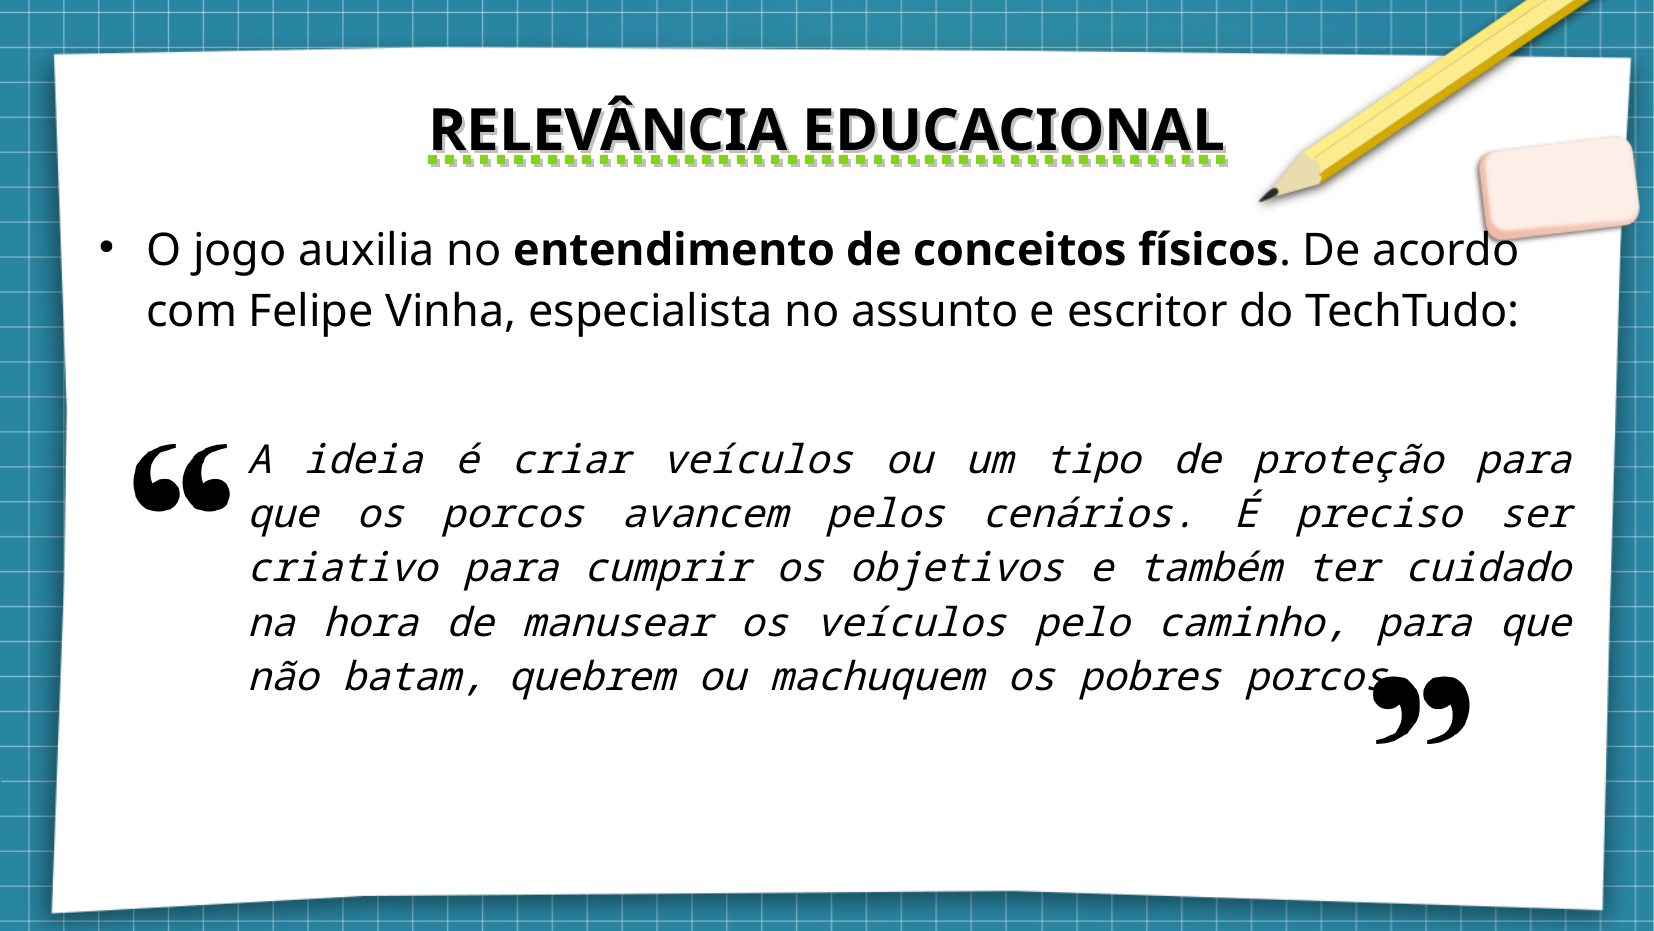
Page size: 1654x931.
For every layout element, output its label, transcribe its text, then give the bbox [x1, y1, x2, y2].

list A ideia é criar veículos ou um tipo de proteção para que os porcos avancem pelos cenários. É preciso ser criativo para cumprir os objetivos e também ter cuidado na hora de manusear os veículos pelo caminho, para que não batam, quebrem ou machuquem os pobres porcos. [82, 430, 1571, 759]
title Relevância educacional [82, 50, 1571, 206]
list O jogo auxilia no entendimento de conceitos físicos. De acordo com Felipe Vinha, especialista no assunto e escritor do TechTudo: [82, 217, 1571, 384]
picture [0, 0, 1654, 931]
